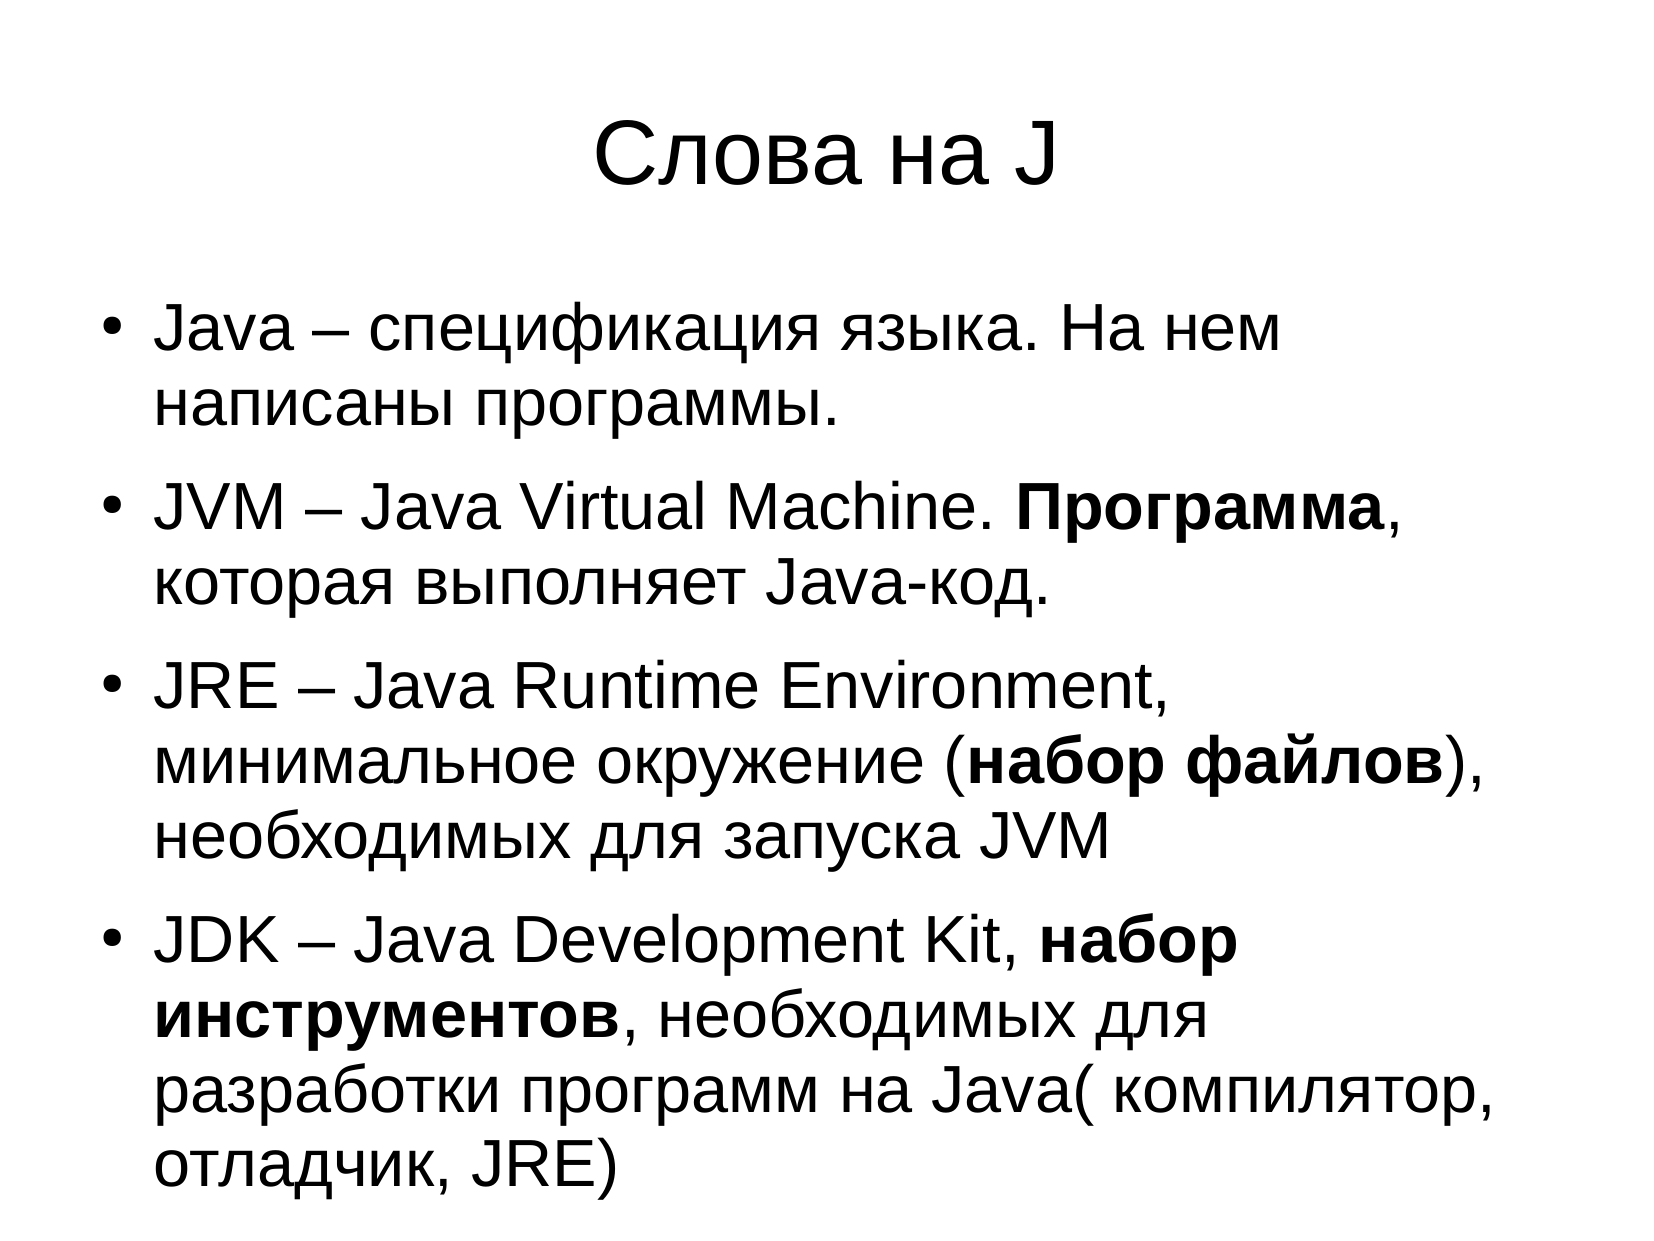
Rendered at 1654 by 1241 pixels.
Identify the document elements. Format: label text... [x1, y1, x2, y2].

list Java – спецификация языка. На нем написаны программы. JVM – Java Virtual Machine. Программа, которая выполняет Java-код. JRE – Java Runtime Environment, минимальное окружение (набор файлов), необходимых для запуска JVM JDK – Java Development Kit, набор инструментов, необходимых для разработки программ на Java( компилятор, отладчик, JRE) [82, 290, 1571, 1202]
title Слова на J [82, 49, 1571, 257]
